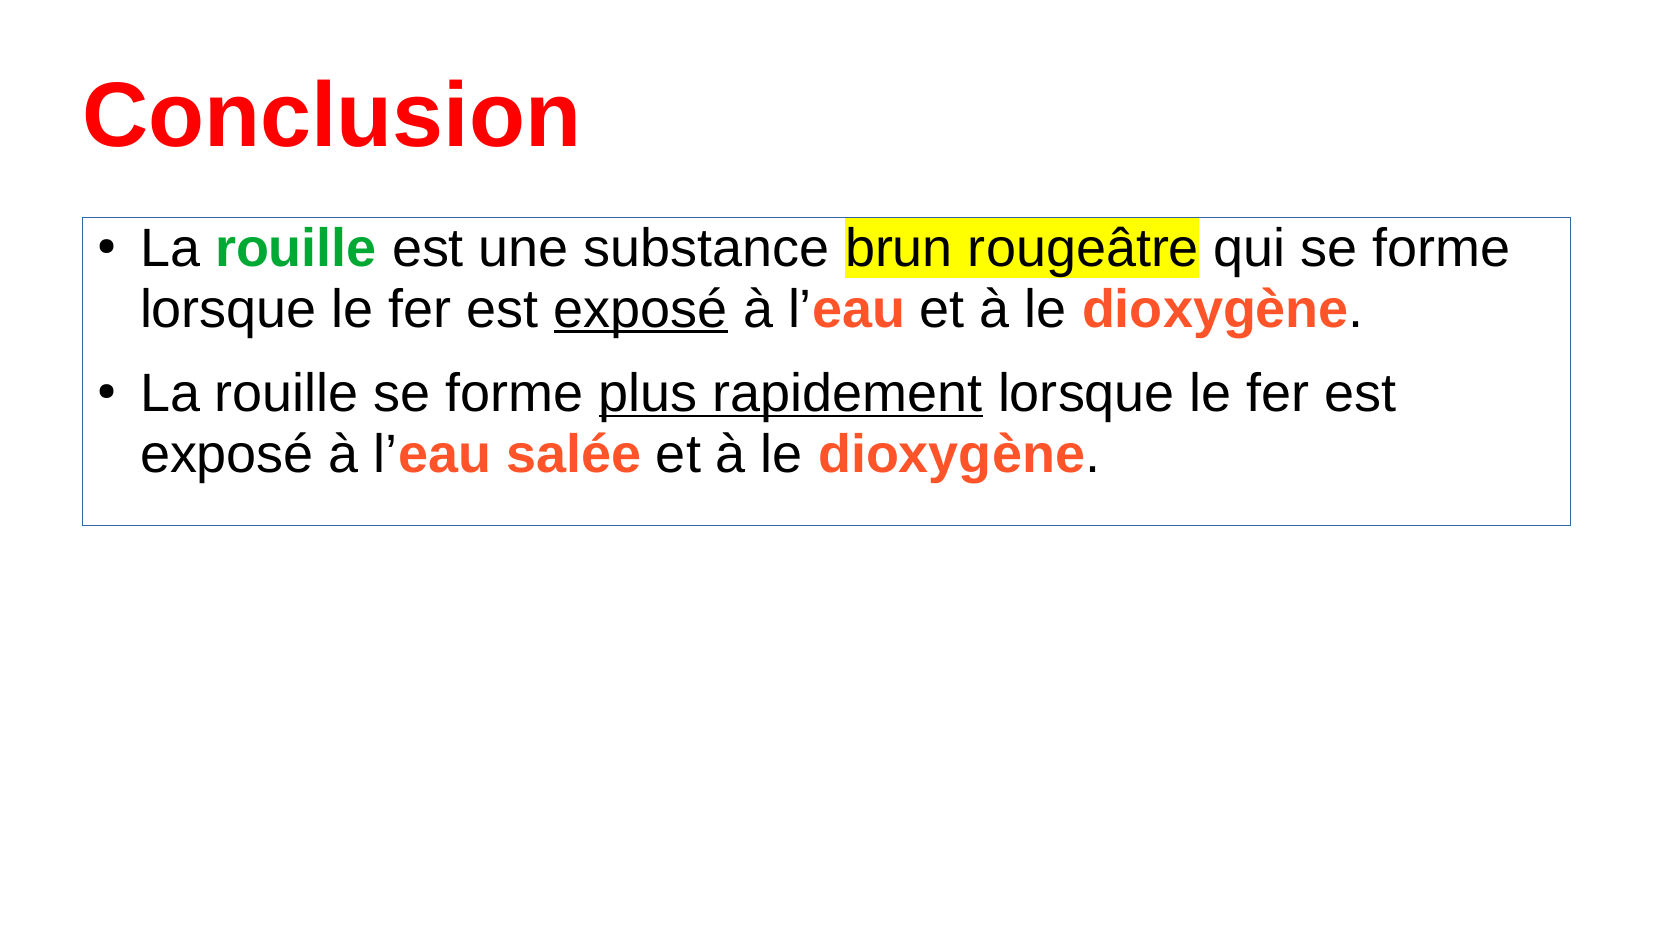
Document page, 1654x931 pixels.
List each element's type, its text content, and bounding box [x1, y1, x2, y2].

list La rouille est une substance brun rougeâtre qui se forme lorsque le fer est exposé à l’eau et à le dioxygène. La rouille se forme plus rapidement lorsque le fer est exposé à l’eau salée et à le dioxygène. [82, 217, 1571, 526]
title Conclusion [82, 37, 1571, 193]
